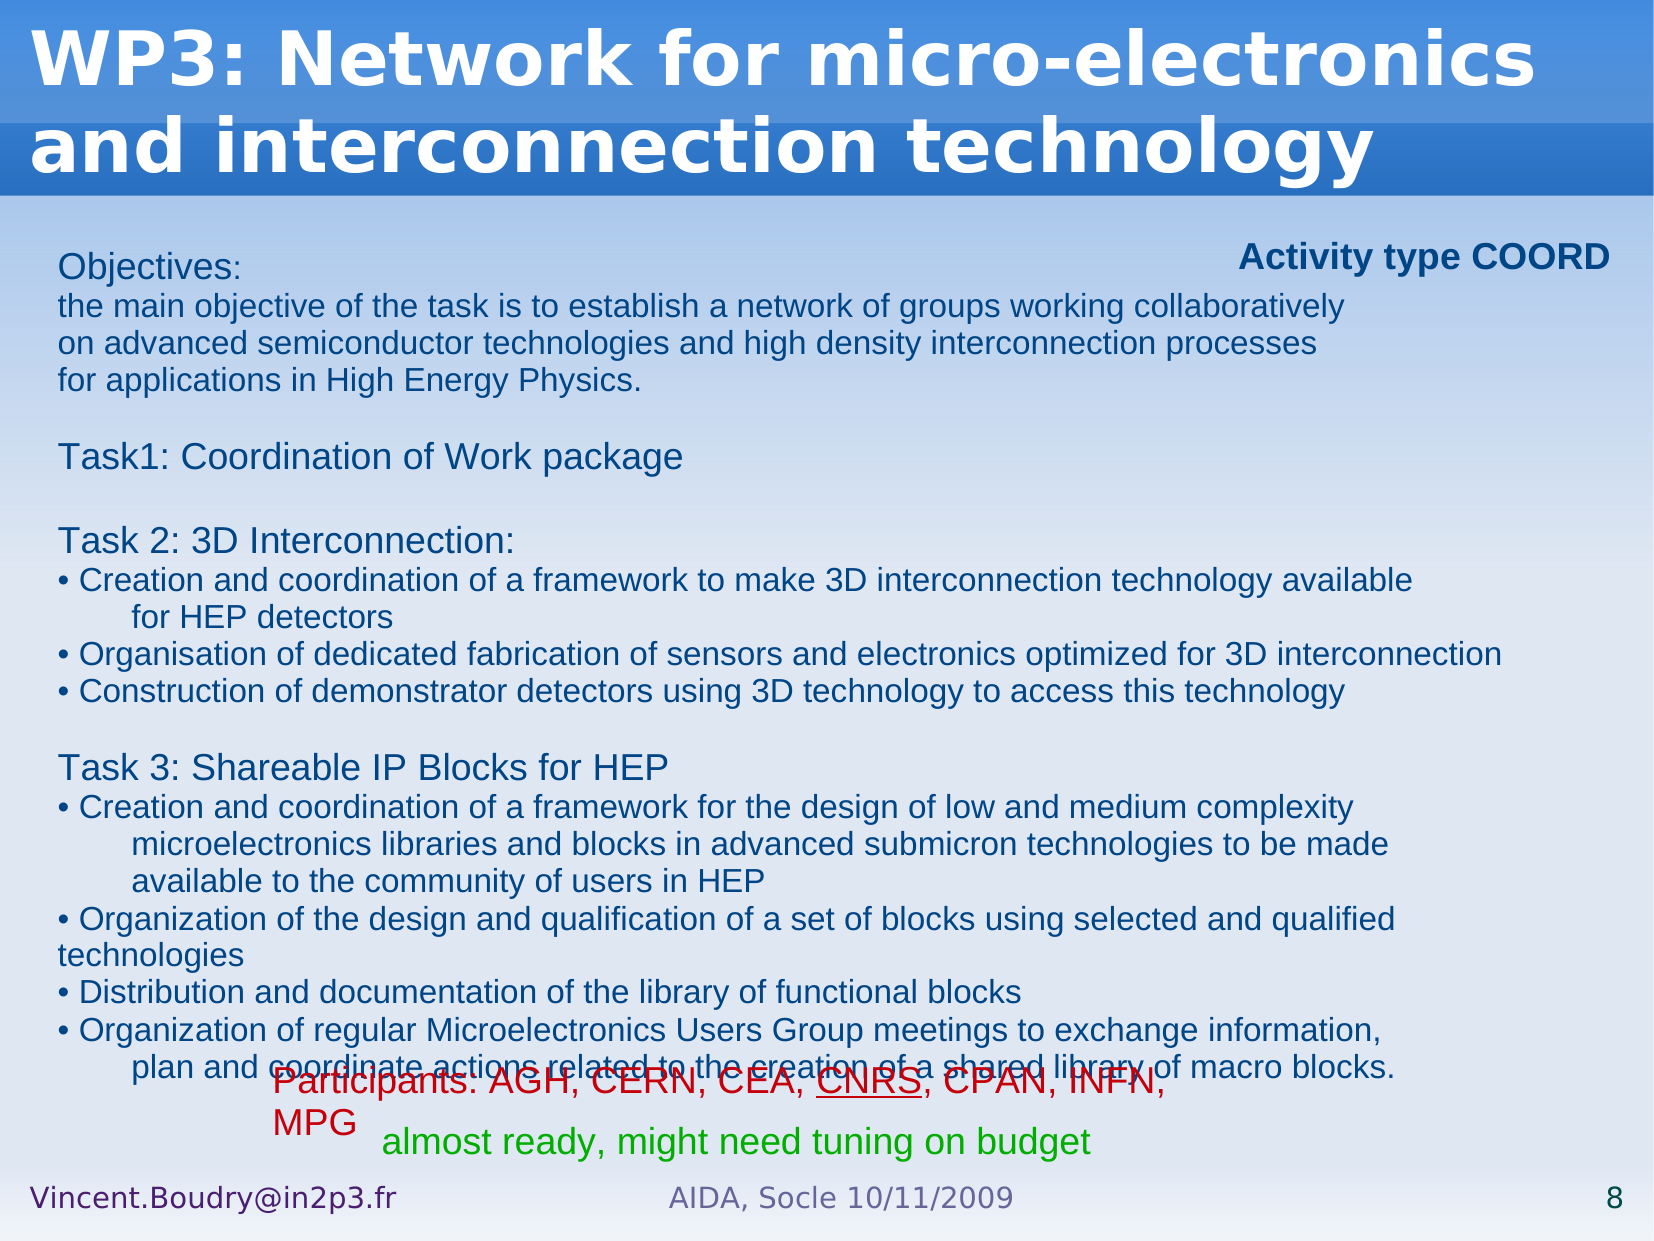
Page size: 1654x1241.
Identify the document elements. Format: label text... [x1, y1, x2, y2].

text_box almost ready, might need tuning on budget [366, 1113, 1305, 1171]
title WP3: Network for micro-electronics and interconnection technology [29, 0, 1654, 207]
picture [0, 0, 1654, 1241]
text_box Objectives: the main objective of the task is to establish a network of groups working collaboratively on advanced semiconductor technologies and high density interconnection processes for applications in High Energy Physics. Task1: Coordination of Work package Task 2: 3D Interconnection: • Creation and coordination of a framework to make 3D interconnection technology available for HEP detectors • Organisation of dedicated fabrication of sensors and electronics optimized for 3D interconnection • Construction of demonstrator detectors using 3D technology to access this technology Task 3: Shareable IP Blocks for HEP • Creation and coordination of a framework for the design of low and medium complexity microelectronics libraries and blocks in advanced submicron technologies to be made available to the community of users in HEP • Organization of the design and qualification of a set of blocks using selected and qualified technologies • Distribution and documentation of the library of functional blocks • Organization of regular Microelectronics Users Group meetings to exchange information, plan and coordinate actions related to the creation of a shared library of macro blocks. [42, 238, 1609, 1060]
text_box Activity type COORD [1223, 227, 1627, 285]
text_box Participants: AGH, CERN, CEA, CNRS, CPAN, INFN, MPG [257, 1052, 1273, 1110]
